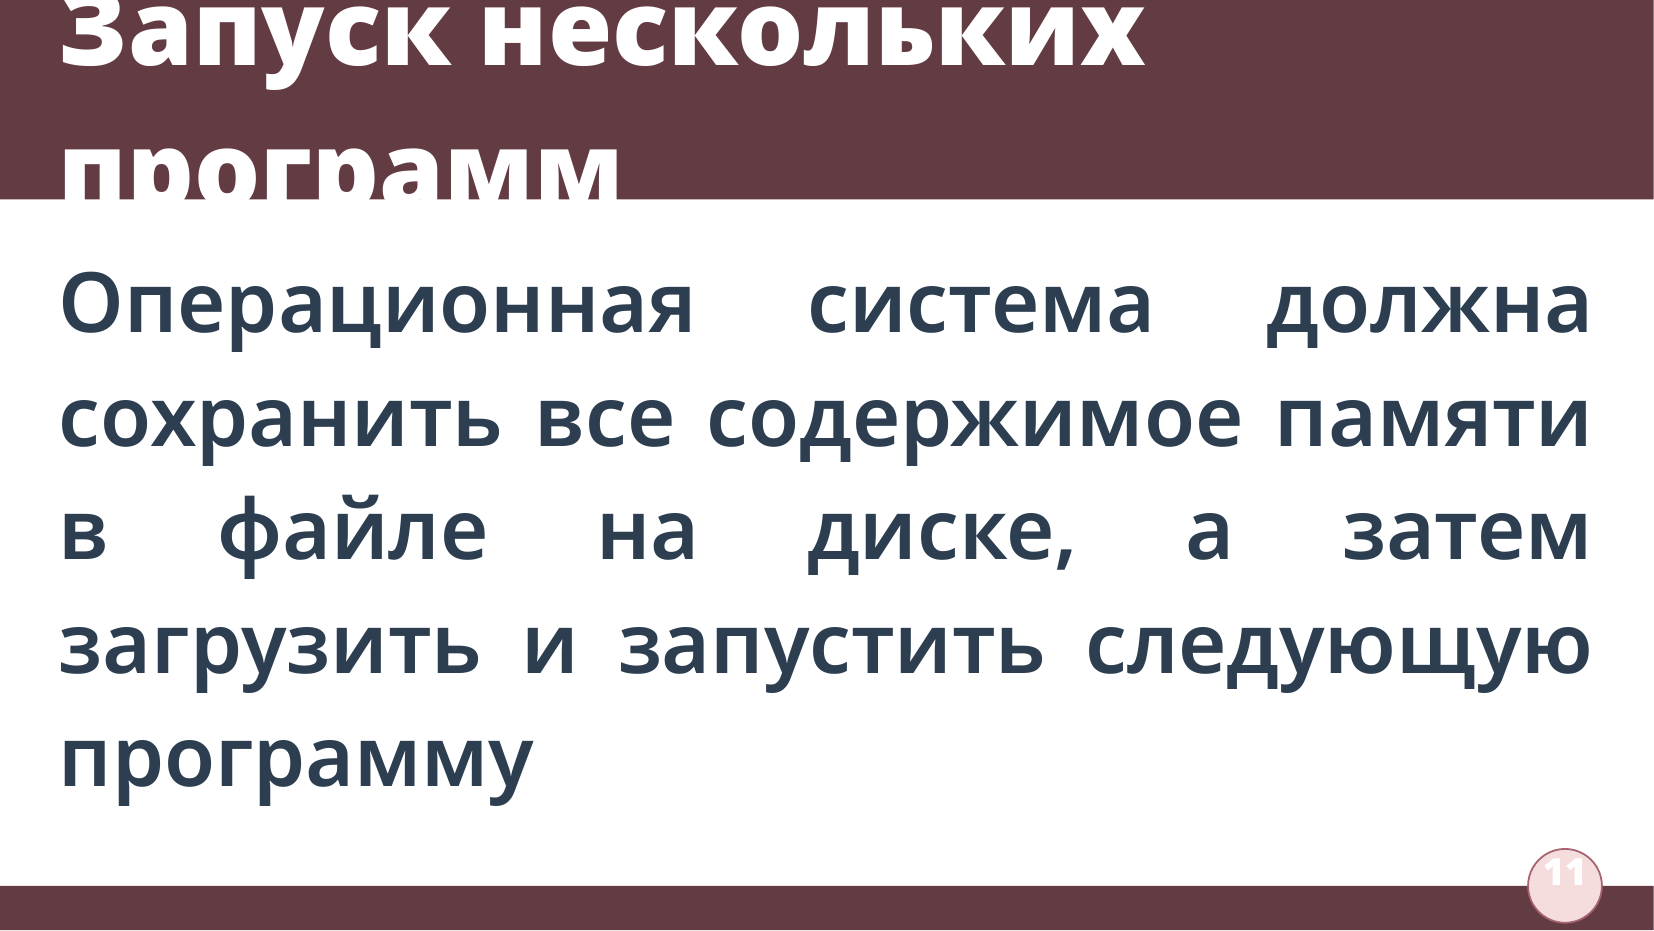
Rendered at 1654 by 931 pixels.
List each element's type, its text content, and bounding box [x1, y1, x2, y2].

list Операционная система должна сохранить все содержимое памяти в файле на диске, а затем загрузить и запустить следующую программу [59, 243, 1595, 864]
title Запуск нескольких программ [59, 37, 1595, 155]
